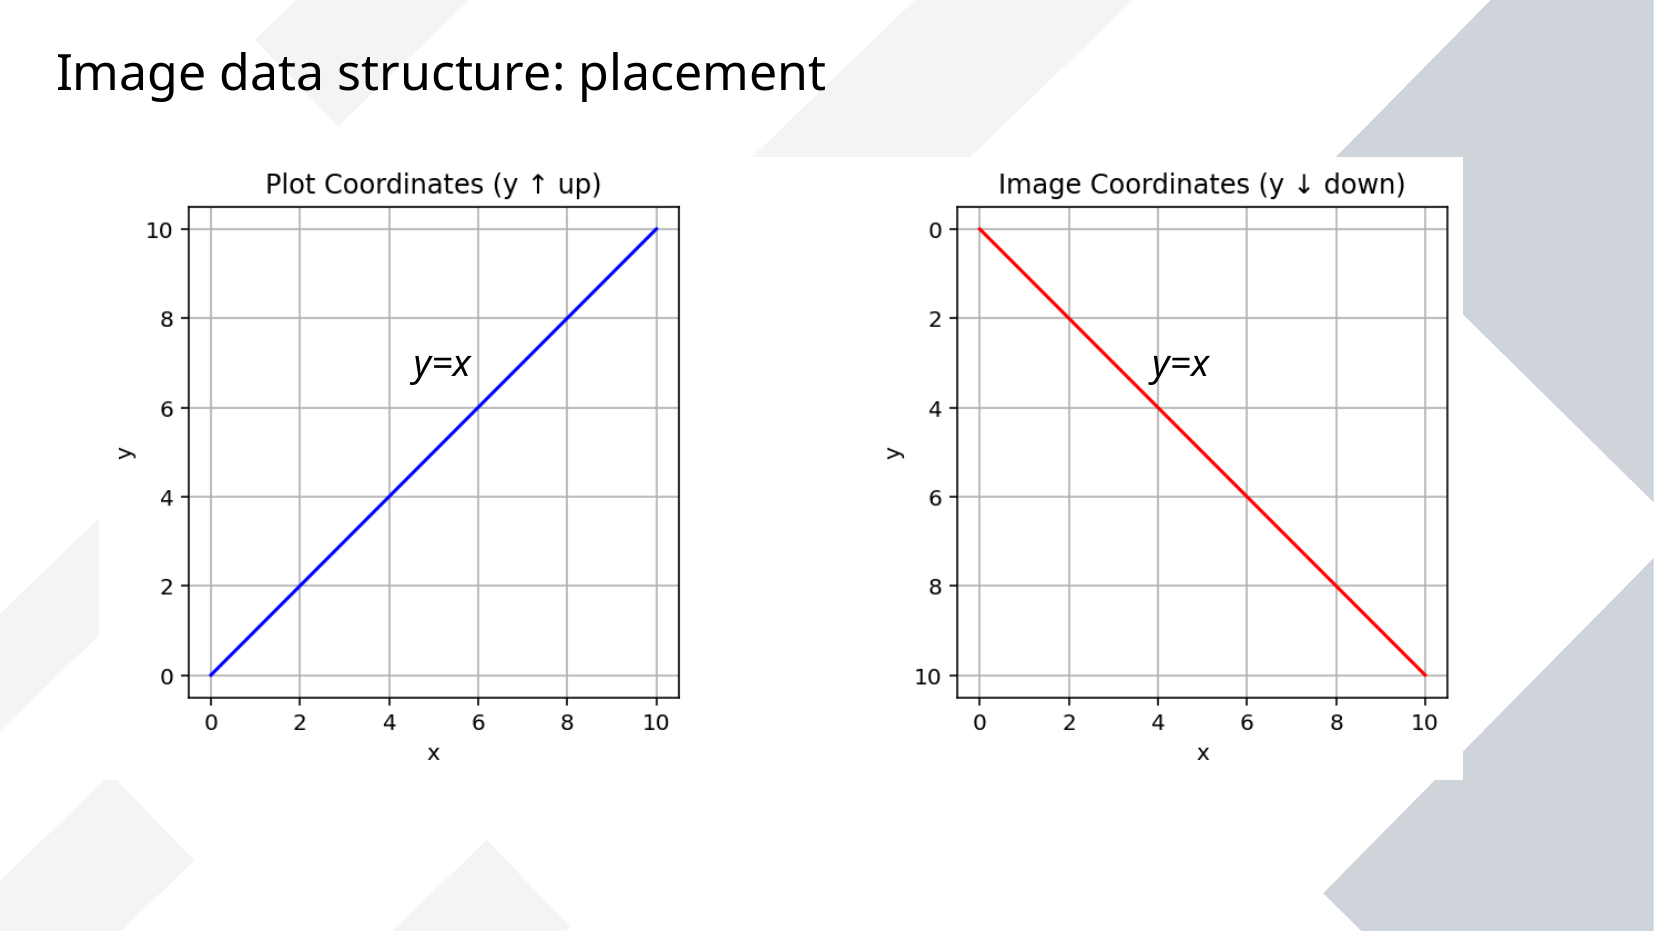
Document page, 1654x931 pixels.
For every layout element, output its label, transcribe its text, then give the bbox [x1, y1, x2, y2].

picture [99, 157, 1463, 780]
text_box y=x [1137, 329, 1225, 396]
text_box y=x [399, 329, 486, 396]
text_box Image data structure: placement [41, 29, 842, 113]
